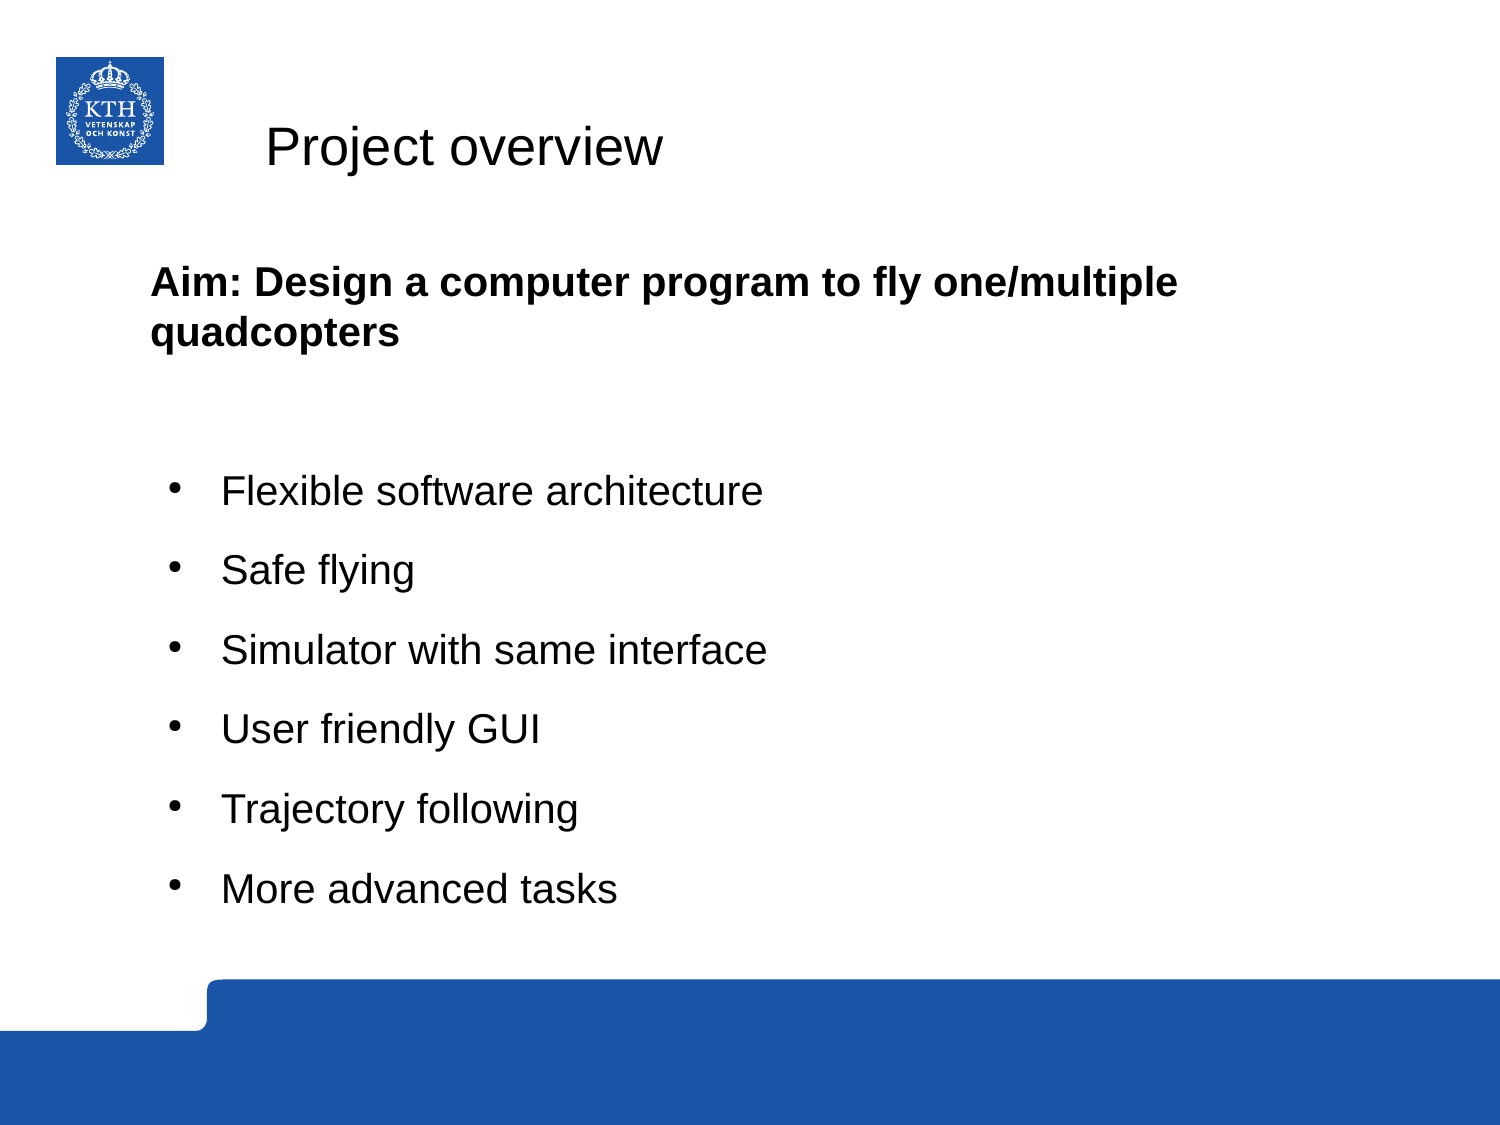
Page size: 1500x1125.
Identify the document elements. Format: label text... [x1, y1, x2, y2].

list Aim: Design a computer program to fly one/multiple quadcopters Flexible software architecture Safe flying Simulator with same interface User friendly GUI Trajectory following More advanced tasks [150, 254, 1288, 391]
title Project overview [265, 66, 1404, 177]
